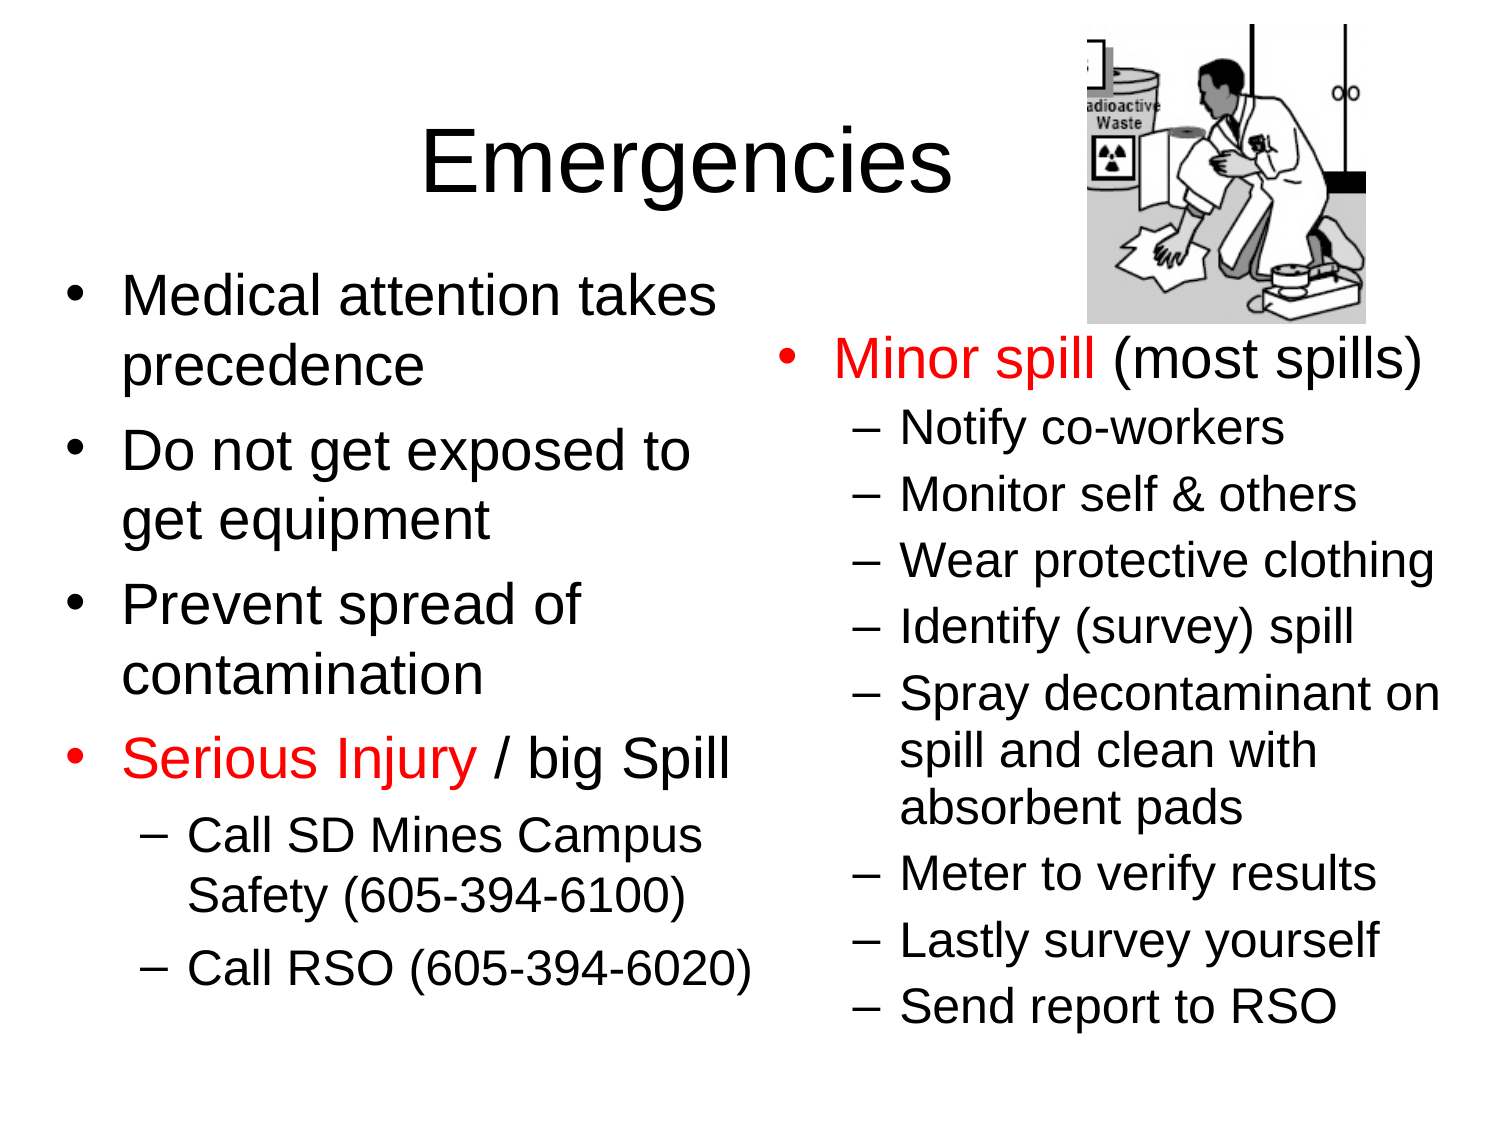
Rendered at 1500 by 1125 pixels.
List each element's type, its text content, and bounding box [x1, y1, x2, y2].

list Medical attention takes precedence Do not get exposed to get equipment Prevent spread of contamination Serious Injury / big Spill Call SD Mines Campus Safety (605-394-6100) Call RSO (605-394-6020) [50, 249, 788, 1075]
title Emergencies [74, 99, 1087, 213]
picture [1087, 24, 1366, 324]
list Minor spill (most spills) Notify co-workers Monitor self & others Wear protective clothing Identify (survey) spill Spray decontaminant on spill and clean with absorbent pads Meter to verify results Lastly survey yourself Send report to RSO [762, 312, 1463, 1075]
